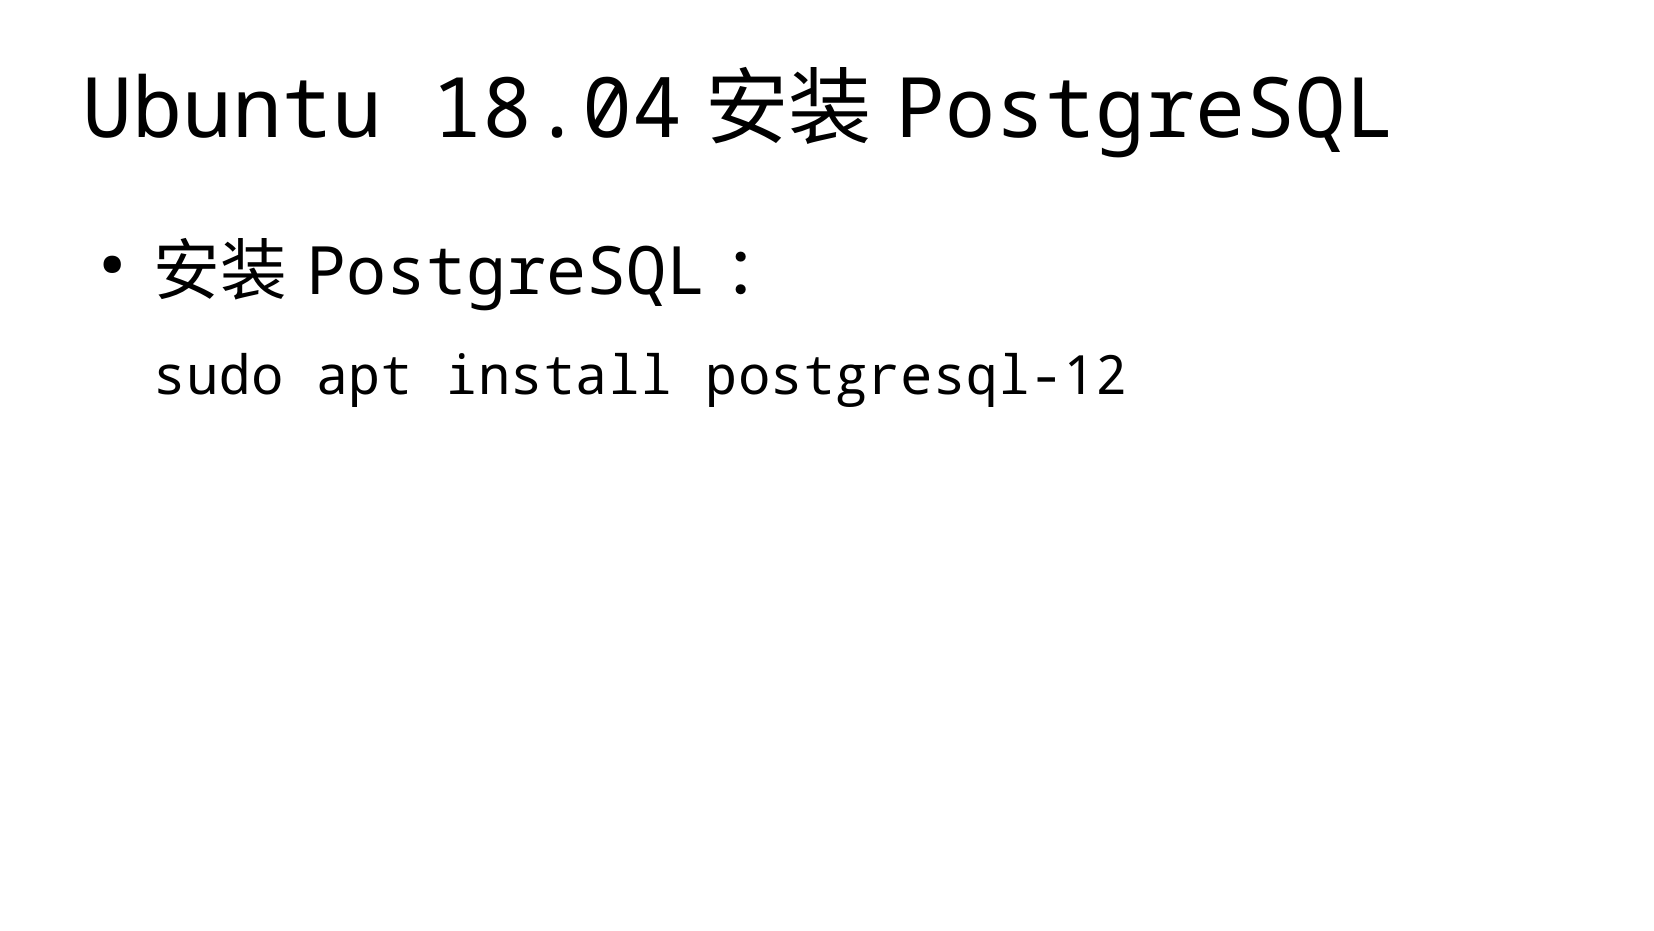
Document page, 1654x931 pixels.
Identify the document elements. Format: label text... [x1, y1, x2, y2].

title Ubuntu 18.04安装PostgreSQL [82, 37, 1571, 166]
list 安装PostgreSQL： sudo apt install postgresql-12 [82, 217, 1571, 578]
